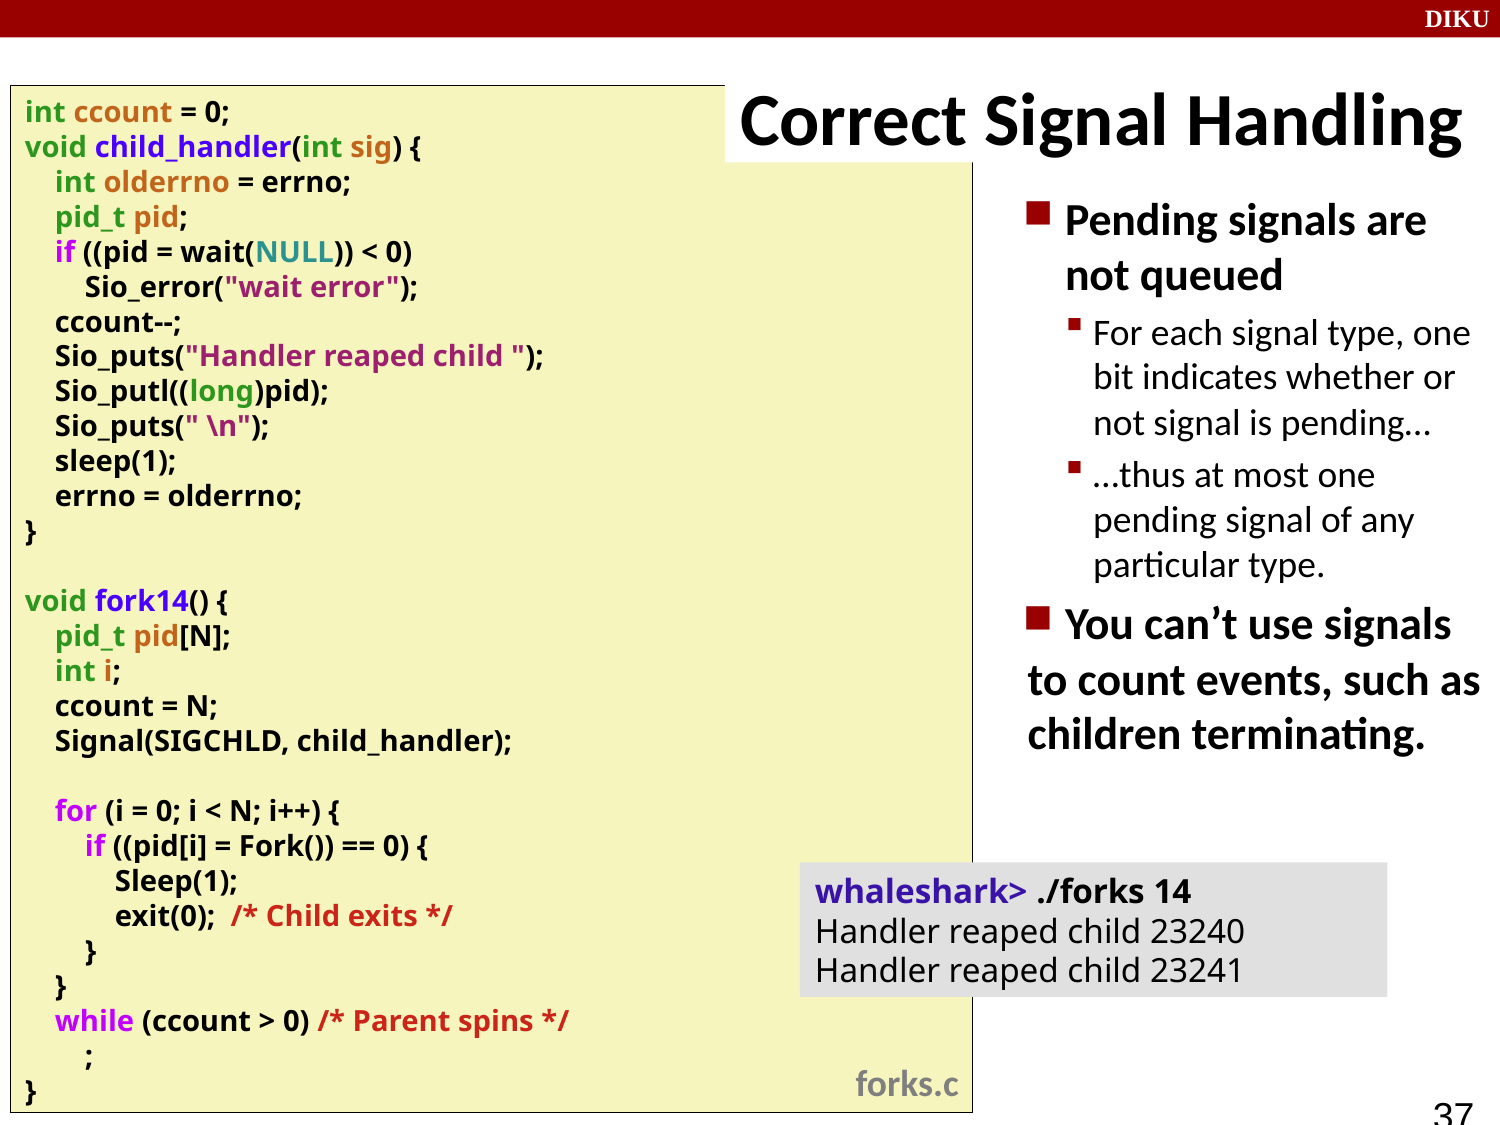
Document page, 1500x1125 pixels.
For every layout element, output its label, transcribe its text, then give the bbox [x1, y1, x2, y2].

text_box forks.c [840, 1051, 974, 1112]
text_box Correct Signal Handling [724, 68, 1488, 163]
text_box int ccount = 0; void child_handler(int sig) { int olderrno = errno; pid_t pid; if ((pid = wait(NULL)) < 0) Sio_error("wait error"); ccount--; Sio_puts("Handler reaped child "); Sio_putl((long)pid); Sio_puts(" \n"); sleep(1); errno = olderrno; } void fork14() { pid_t pid[N]; int i; ccount = N; Signal(SIGCHLD, child_handler); for (i = 0; i < N; i++) { if ((pid[i] = Fork()) == 0) { Sleep(1); exit(0); /* Child exits */ } } while (ccount > 0) /* Parent spins */ ; } [10, 85, 973, 1113]
text_box whaleshark> ./forks 14 Handler reaped child 23240 Handler reaped child 23241 [799, 862, 1388, 997]
text_box Pending signals are not queued For each signal type, one bit indicates whether or not signal is pending… …thus at most one pending signal of any particular type. You can’t use signals to count events, such as children terminating. [1012, 182, 1500, 800]
